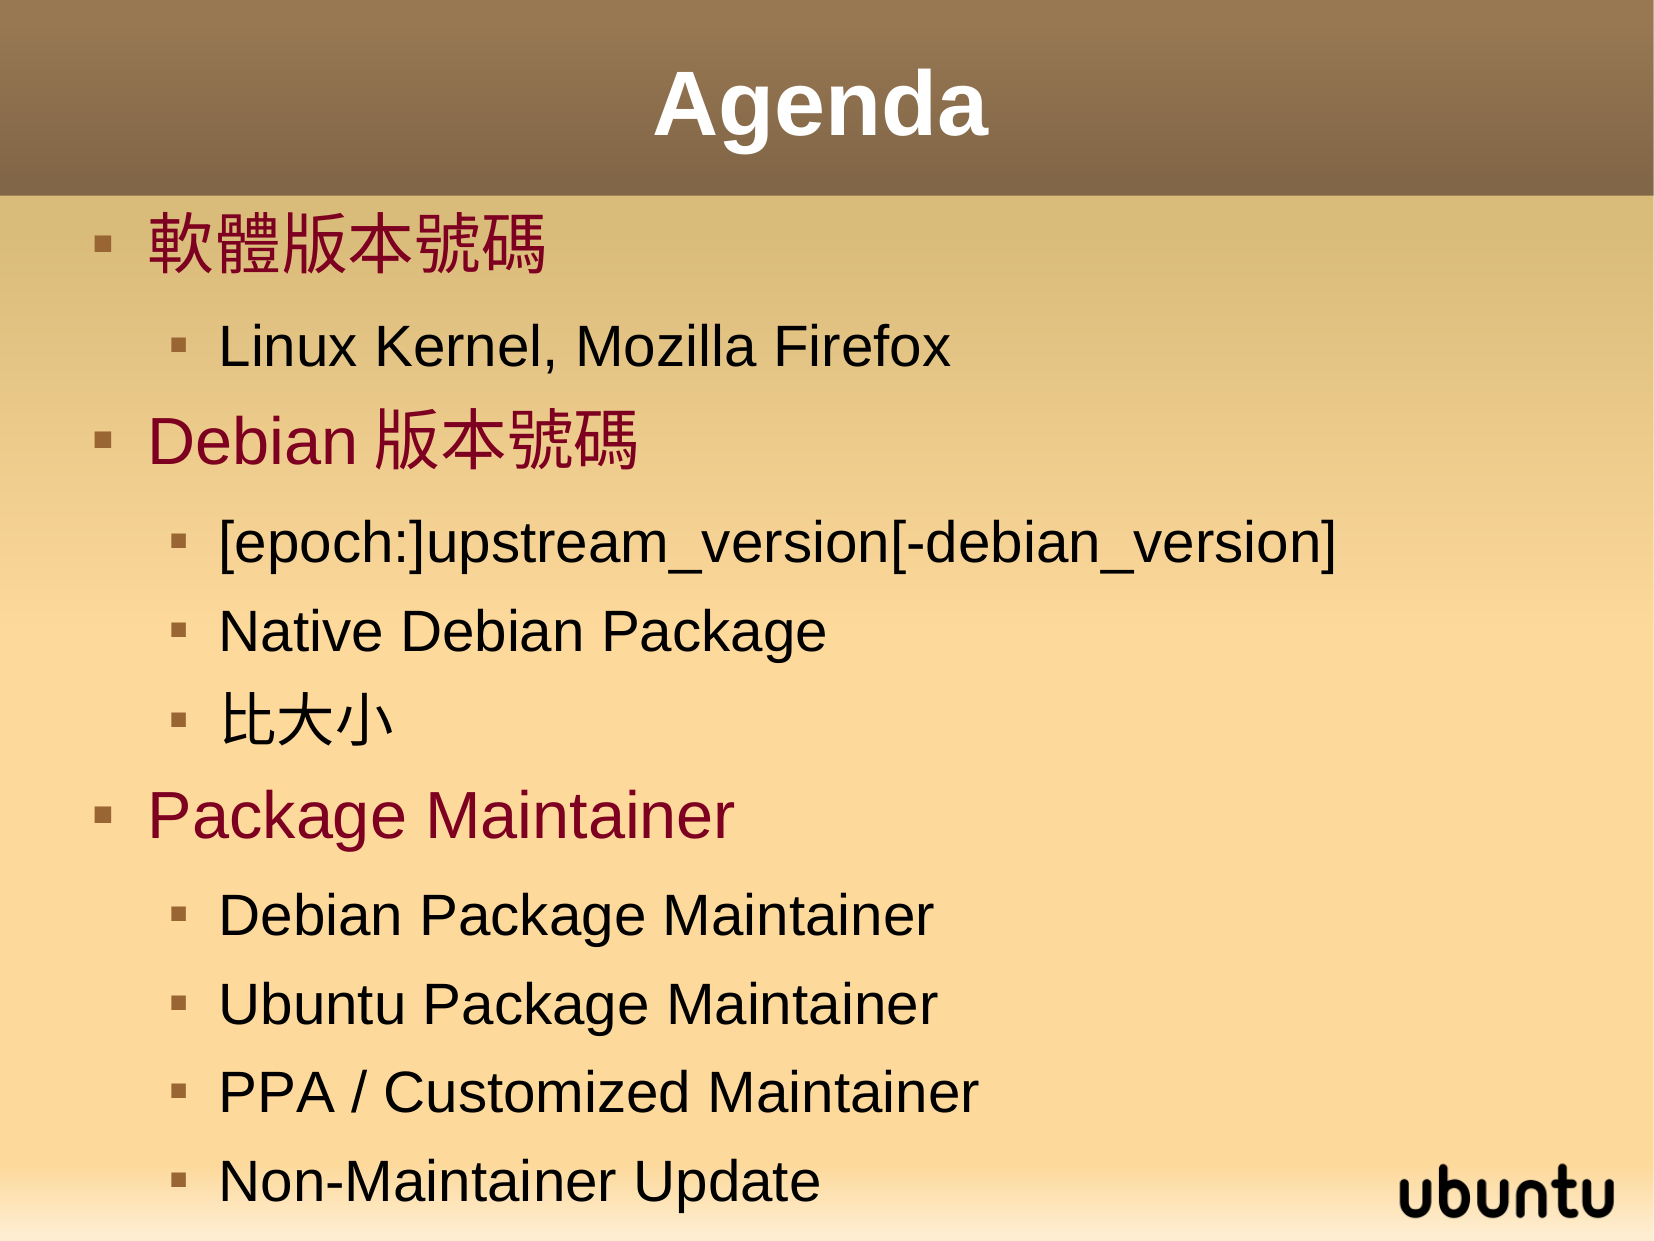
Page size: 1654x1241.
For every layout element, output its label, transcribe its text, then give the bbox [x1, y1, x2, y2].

list 軟體版本號碼 Linux Kernel, Mozilla Firefox Debian版本號碼 [epoch:]upstream_version[-debian_version] Native Debian Package 比大小 Package Maintainer Debian Package Maintainer Ubuntu Package Maintainer PPA / Customized Maintainer Non-Maintainer Update [76, 206, 1565, 1214]
picture [0, 0, 1654, 1241]
title Agenda [76, 0, 1565, 206]
